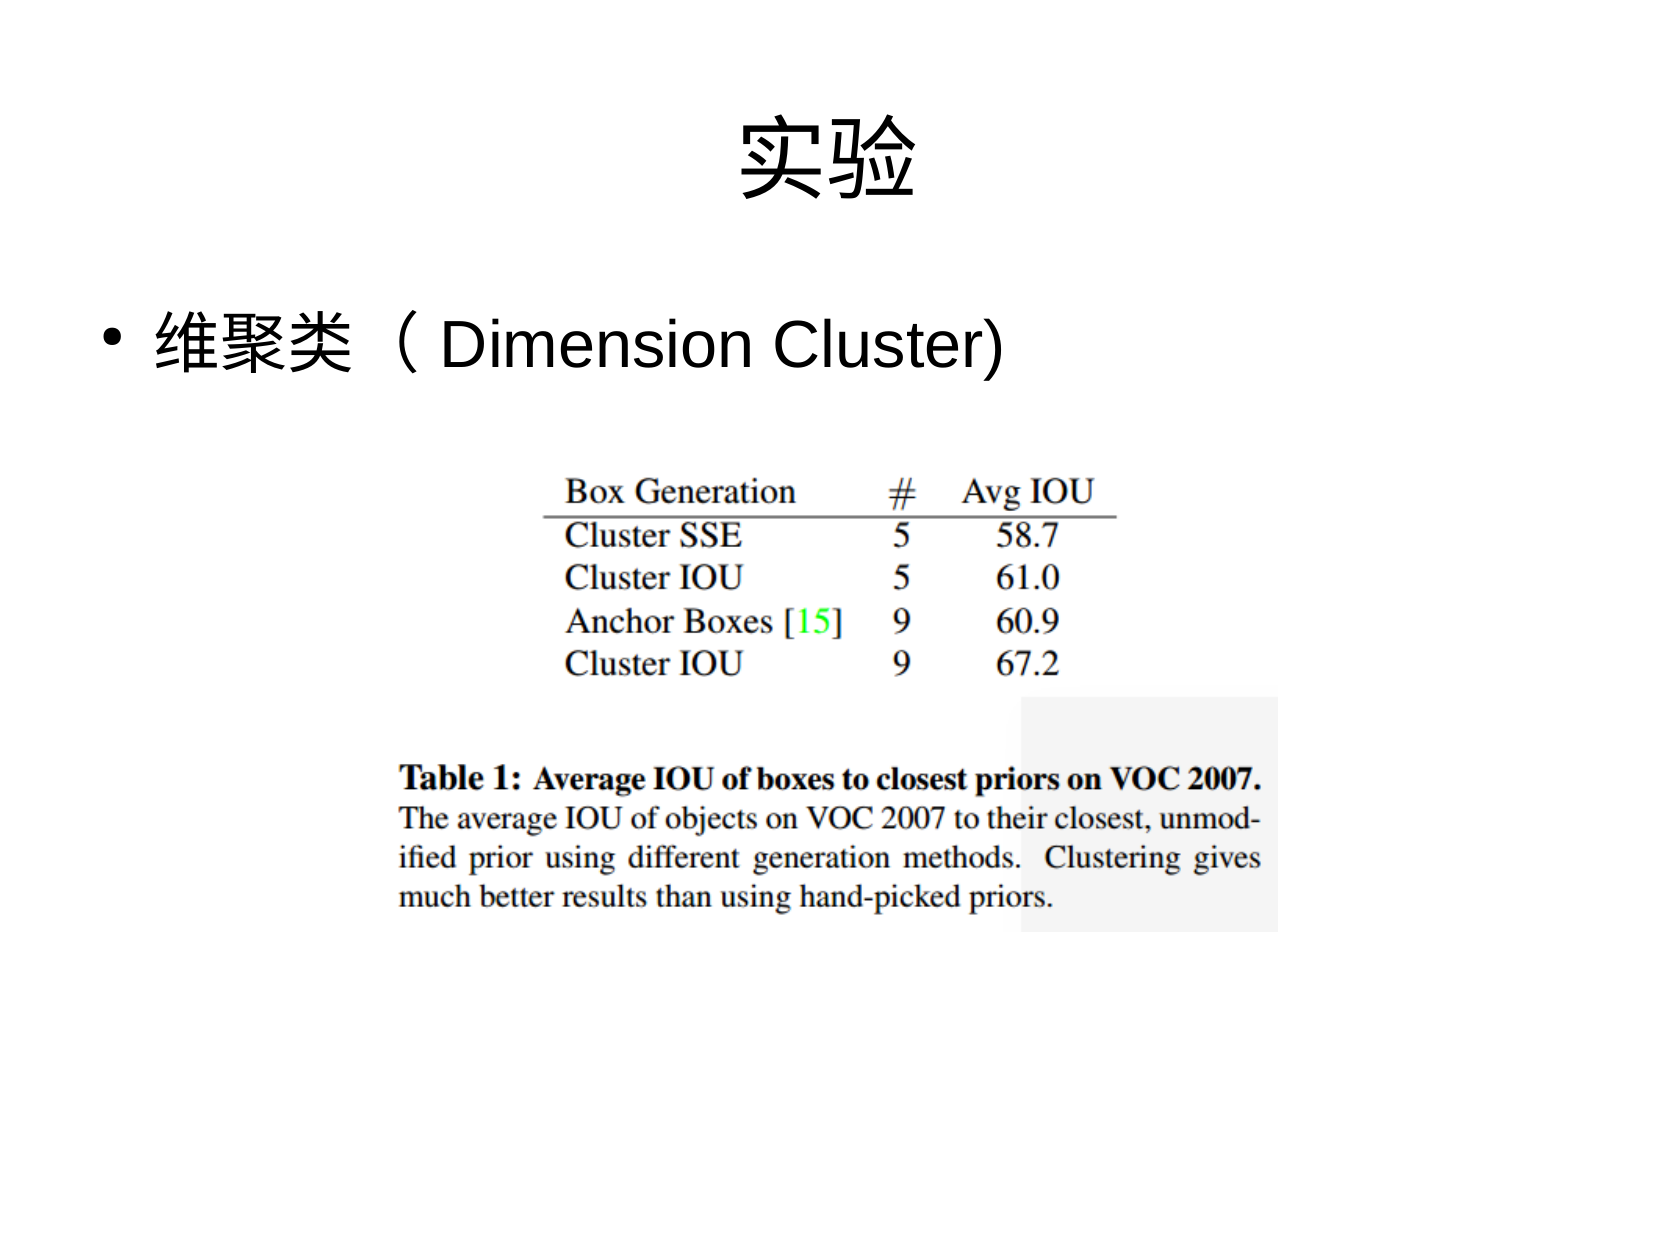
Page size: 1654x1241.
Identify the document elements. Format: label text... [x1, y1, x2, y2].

title 实验 [82, 49, 1571, 257]
list 维聚类（Dimension Cluster) [82, 290, 1571, 1010]
picture [391, 439, 1278, 933]
